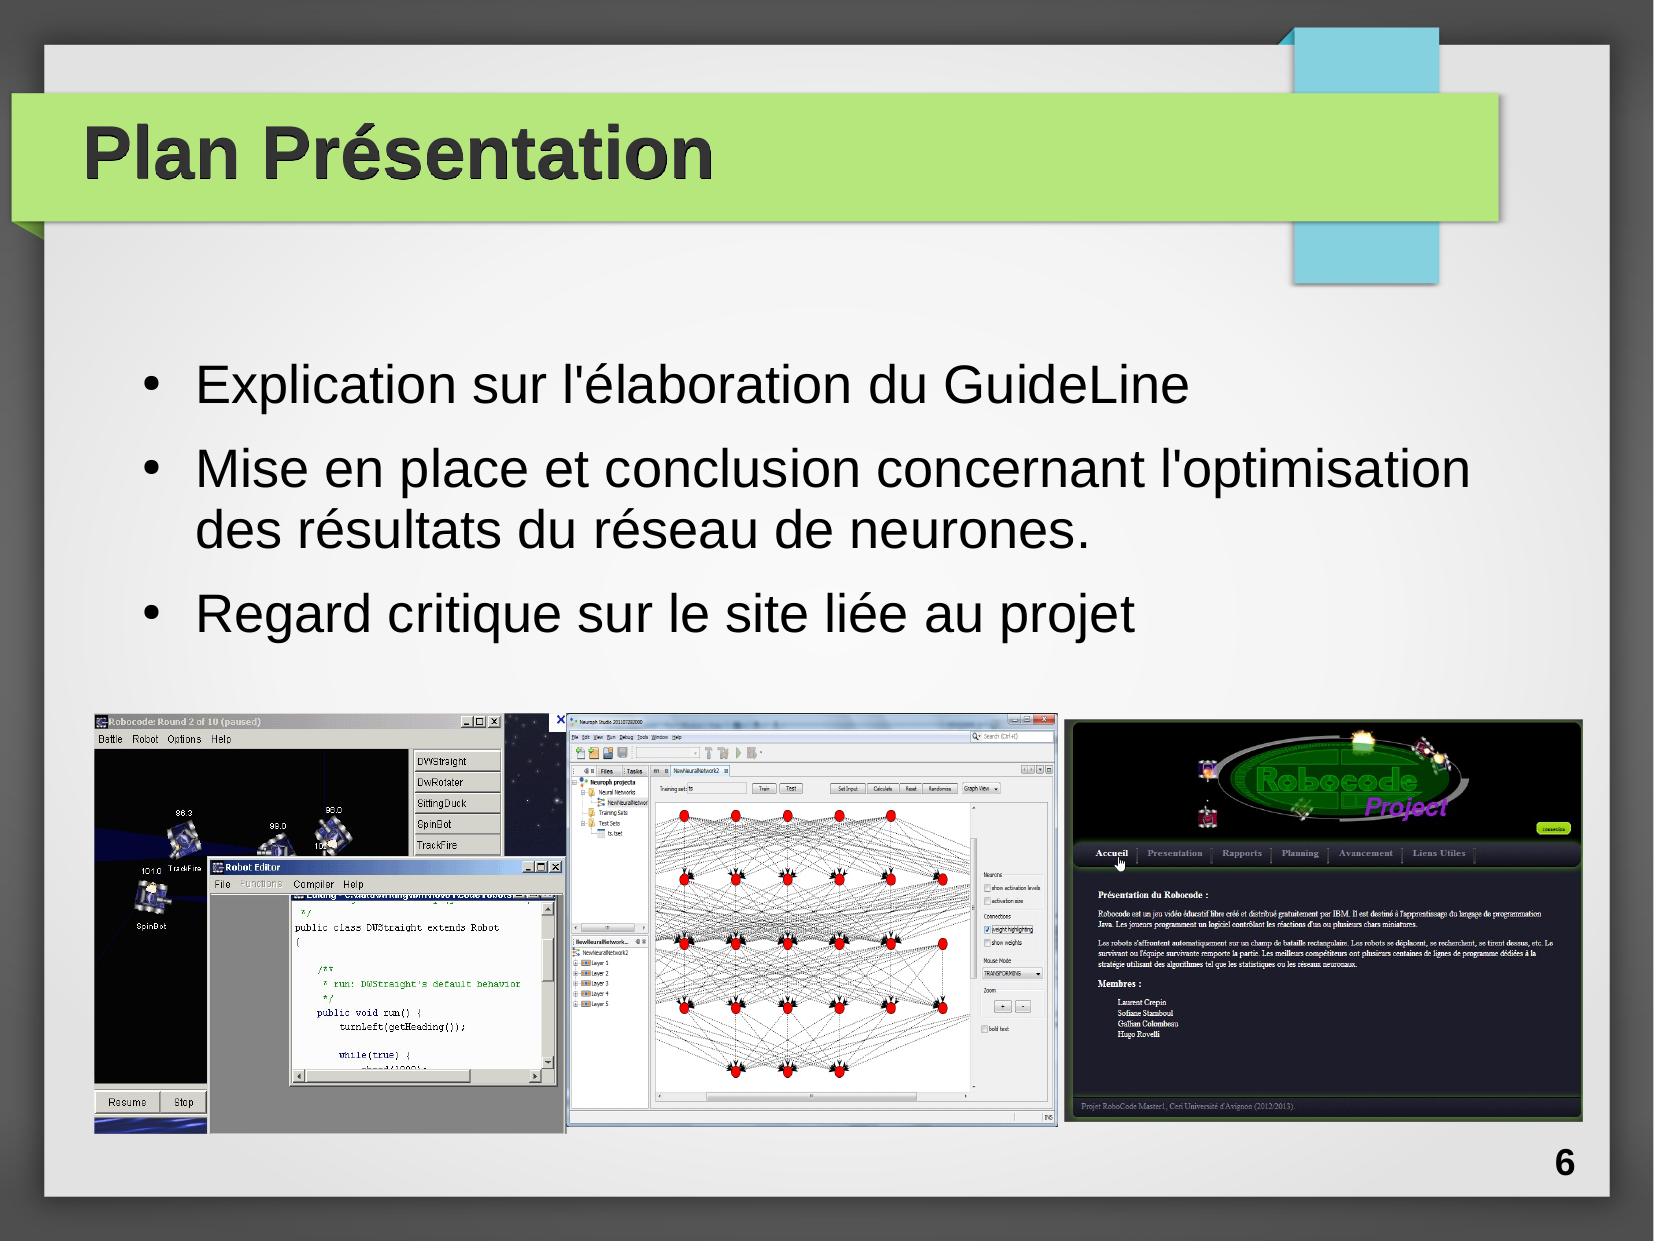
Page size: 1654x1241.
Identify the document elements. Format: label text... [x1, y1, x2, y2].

title Plan Présentation [82, 49, 1571, 257]
picture [0, 0, 1654, 1241]
list Explication sur l'élaboration du GuideLine Mise en place et conclusion concernant l'optimisation des résultats du réseau de neurones. Regard critique sur le site liée au projet [53, 354, 1501, 674]
text_box <numéro> [1540, 1133, 1654, 1205]
